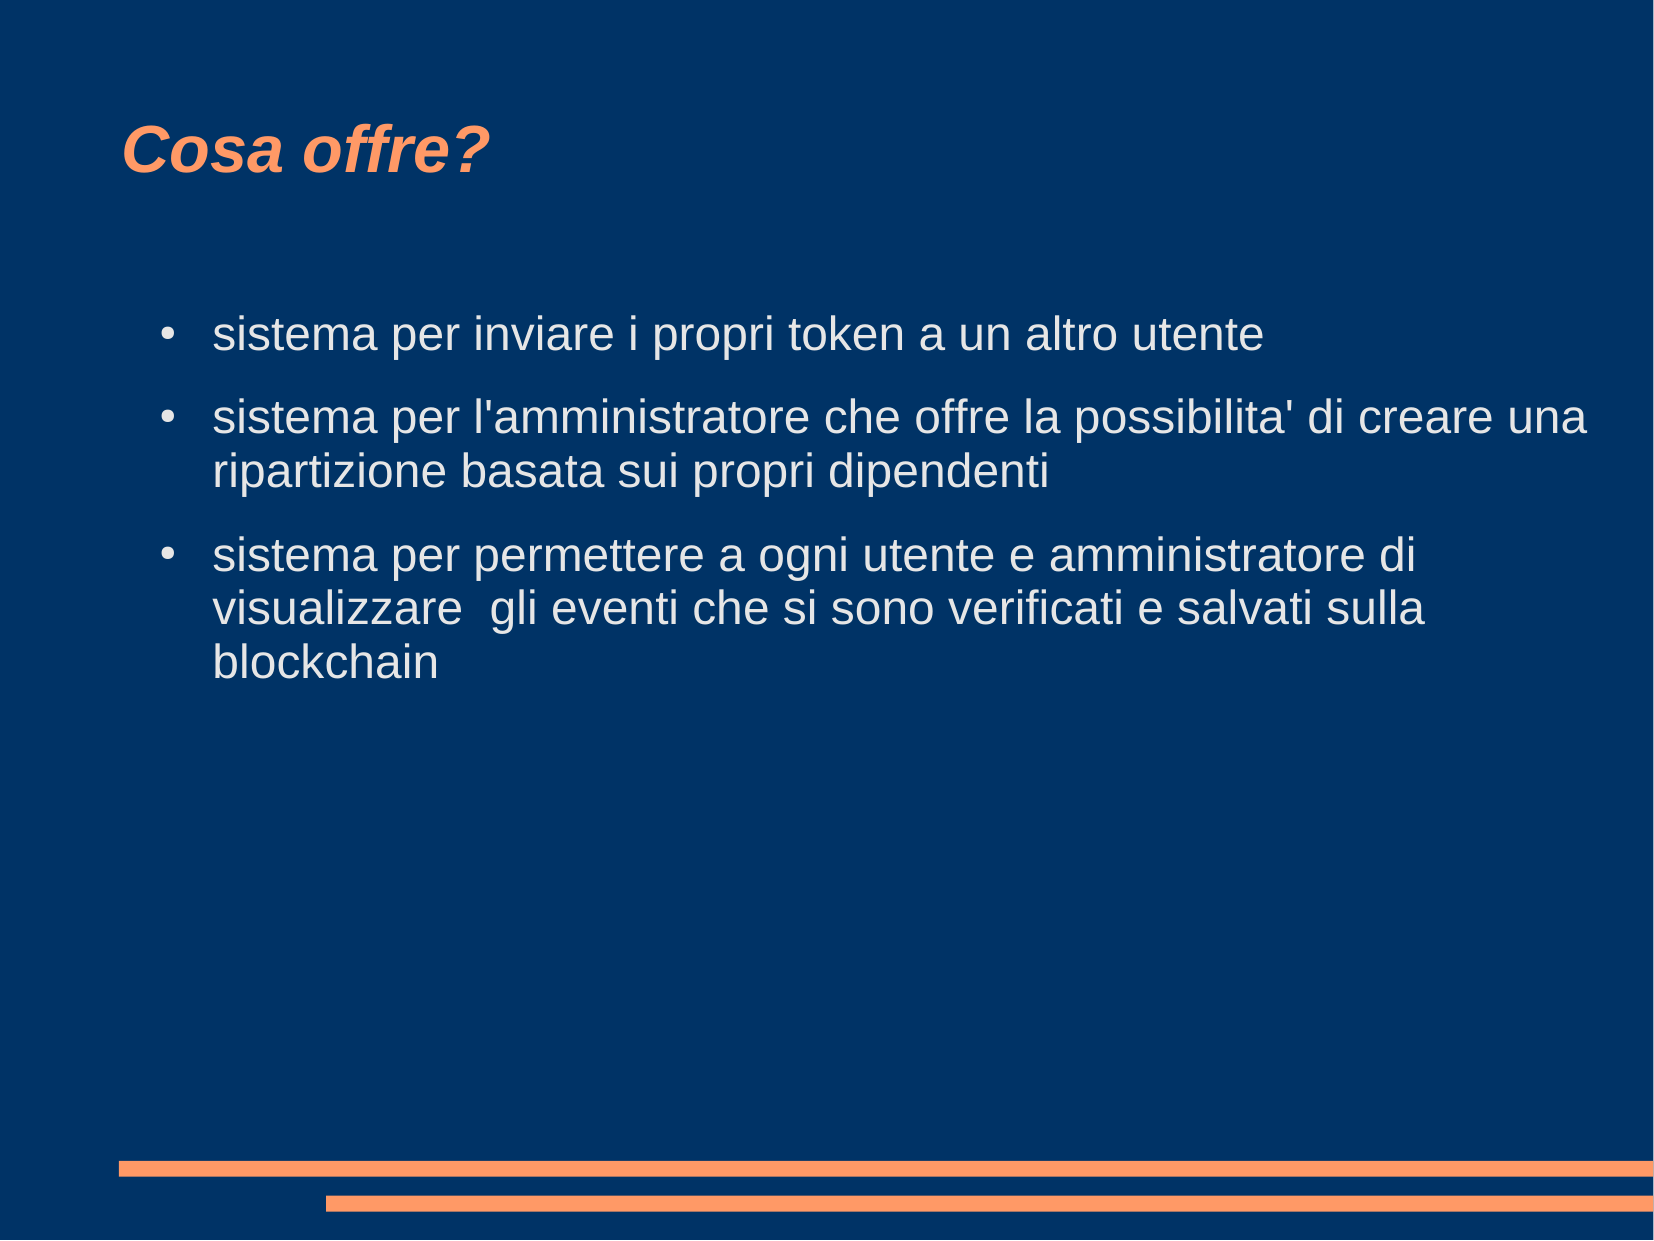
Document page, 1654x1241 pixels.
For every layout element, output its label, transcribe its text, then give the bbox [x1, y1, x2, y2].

title Cosa offre? [121, 46, 1534, 254]
list sistema per inviare i propri token a un altro utente sistema per l'amministratore che offre la possibilita' di creare una ripartizione basata sui propri dipendenti sistema per permettere a ogni utente e amministratore di visualizzare gli eventi che si sono verificati e salvati sulla blockchain [141, 307, 1630, 1126]
